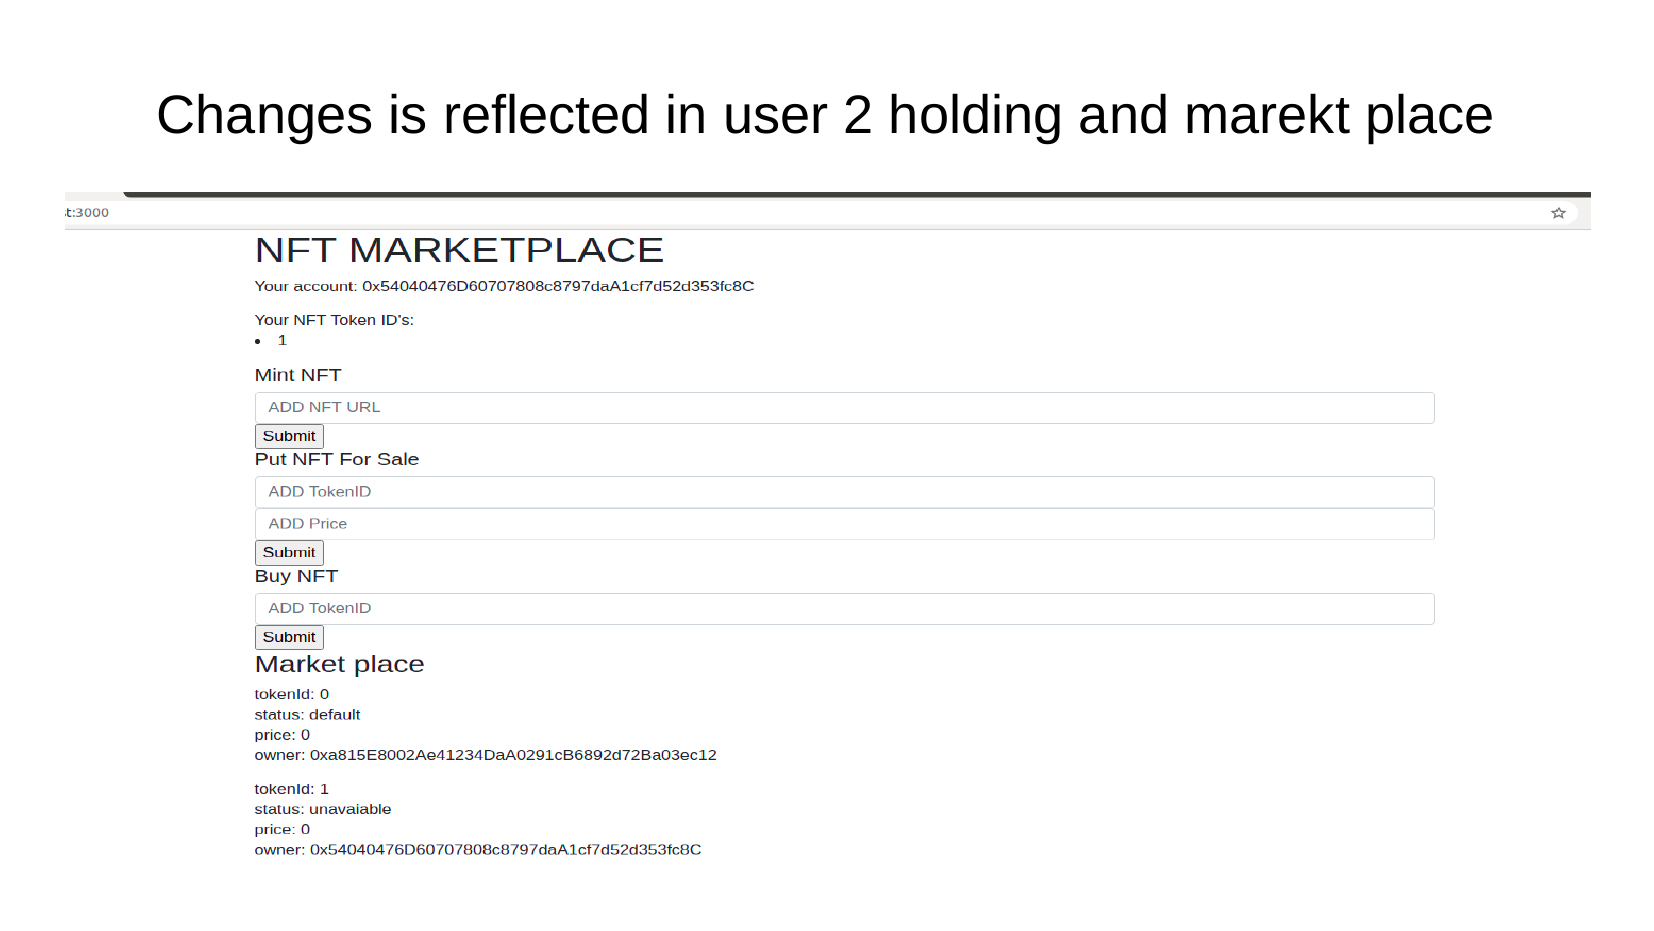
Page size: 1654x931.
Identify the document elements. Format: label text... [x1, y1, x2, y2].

picture [65, 192, 1591, 931]
title Changes is reflected in user 2 holding and marekt place [82, 37, 1571, 192]
